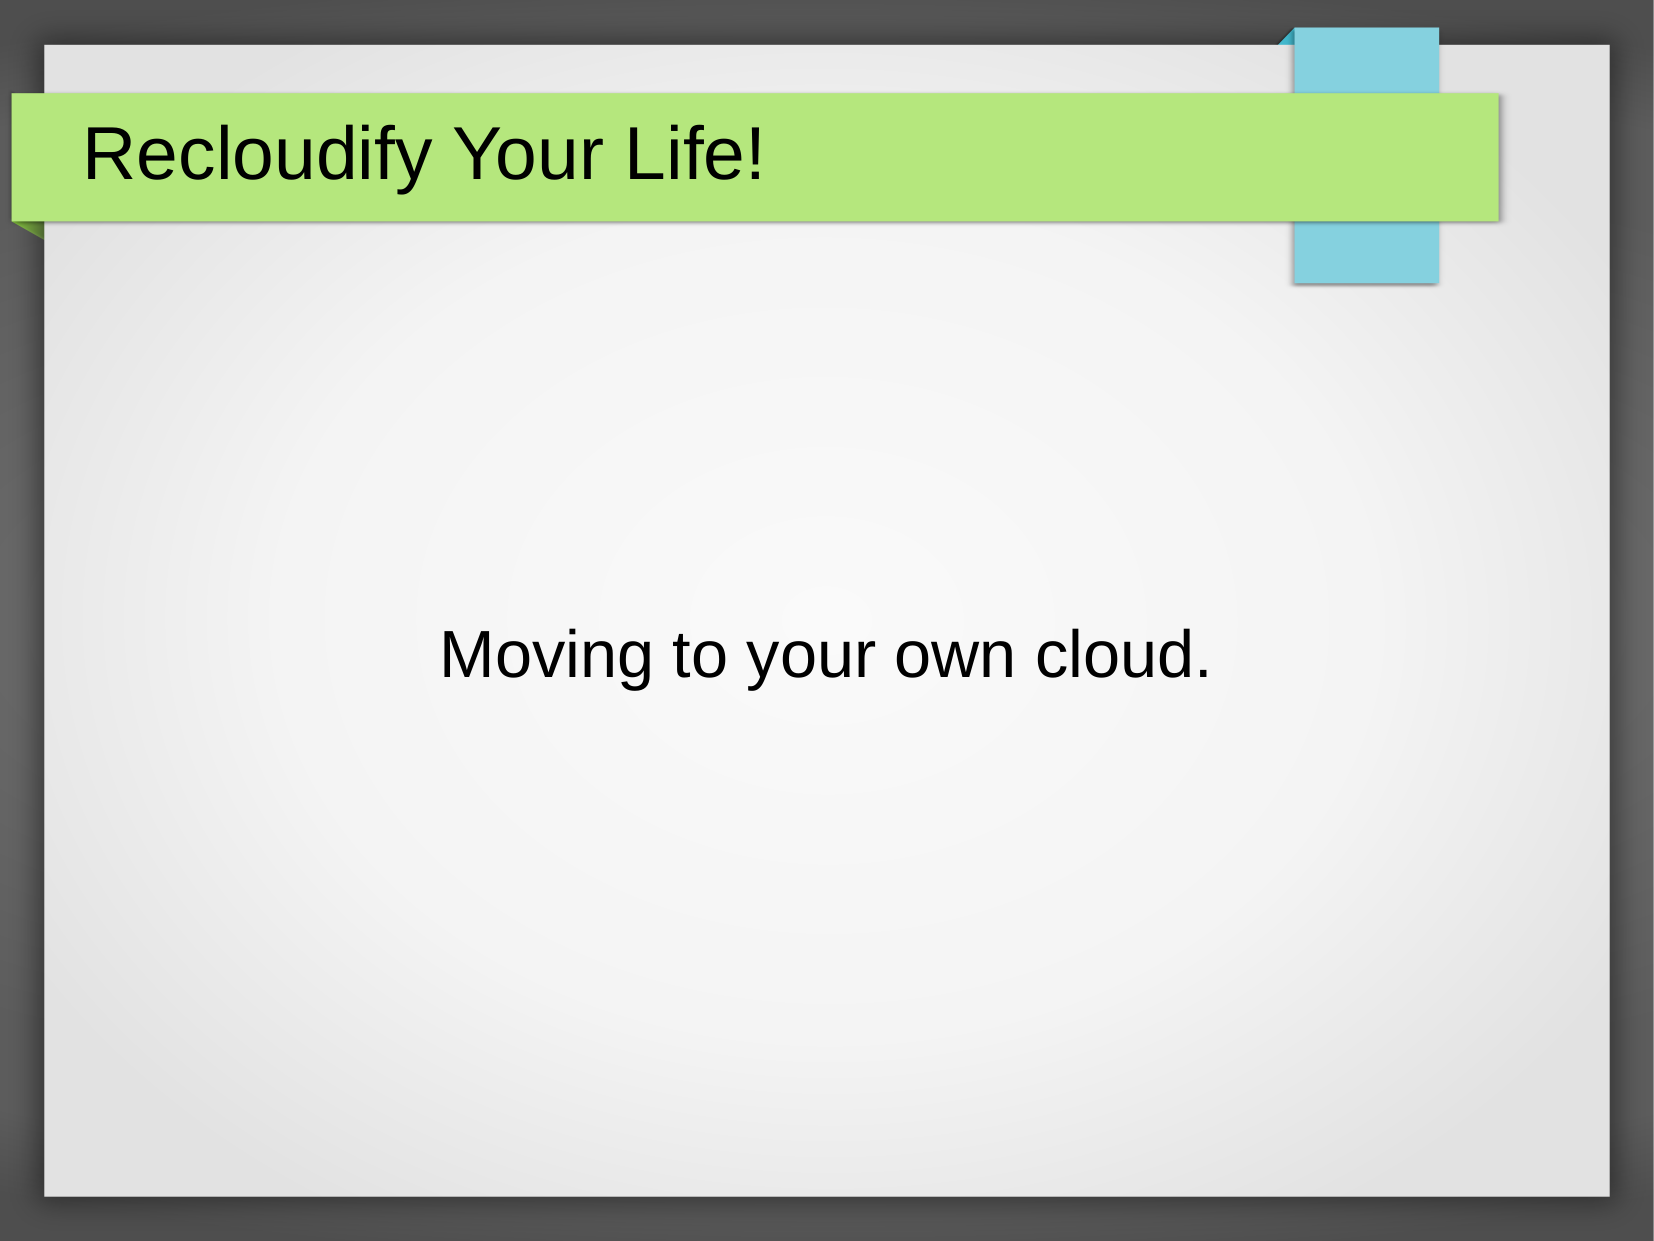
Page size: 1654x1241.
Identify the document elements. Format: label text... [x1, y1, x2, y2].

picture [0, 0, 1654, 1241]
subtitle Moving to your own cloud. [82, 295, 1571, 1015]
title Recloudify Your Life! [82, 94, 1264, 213]
